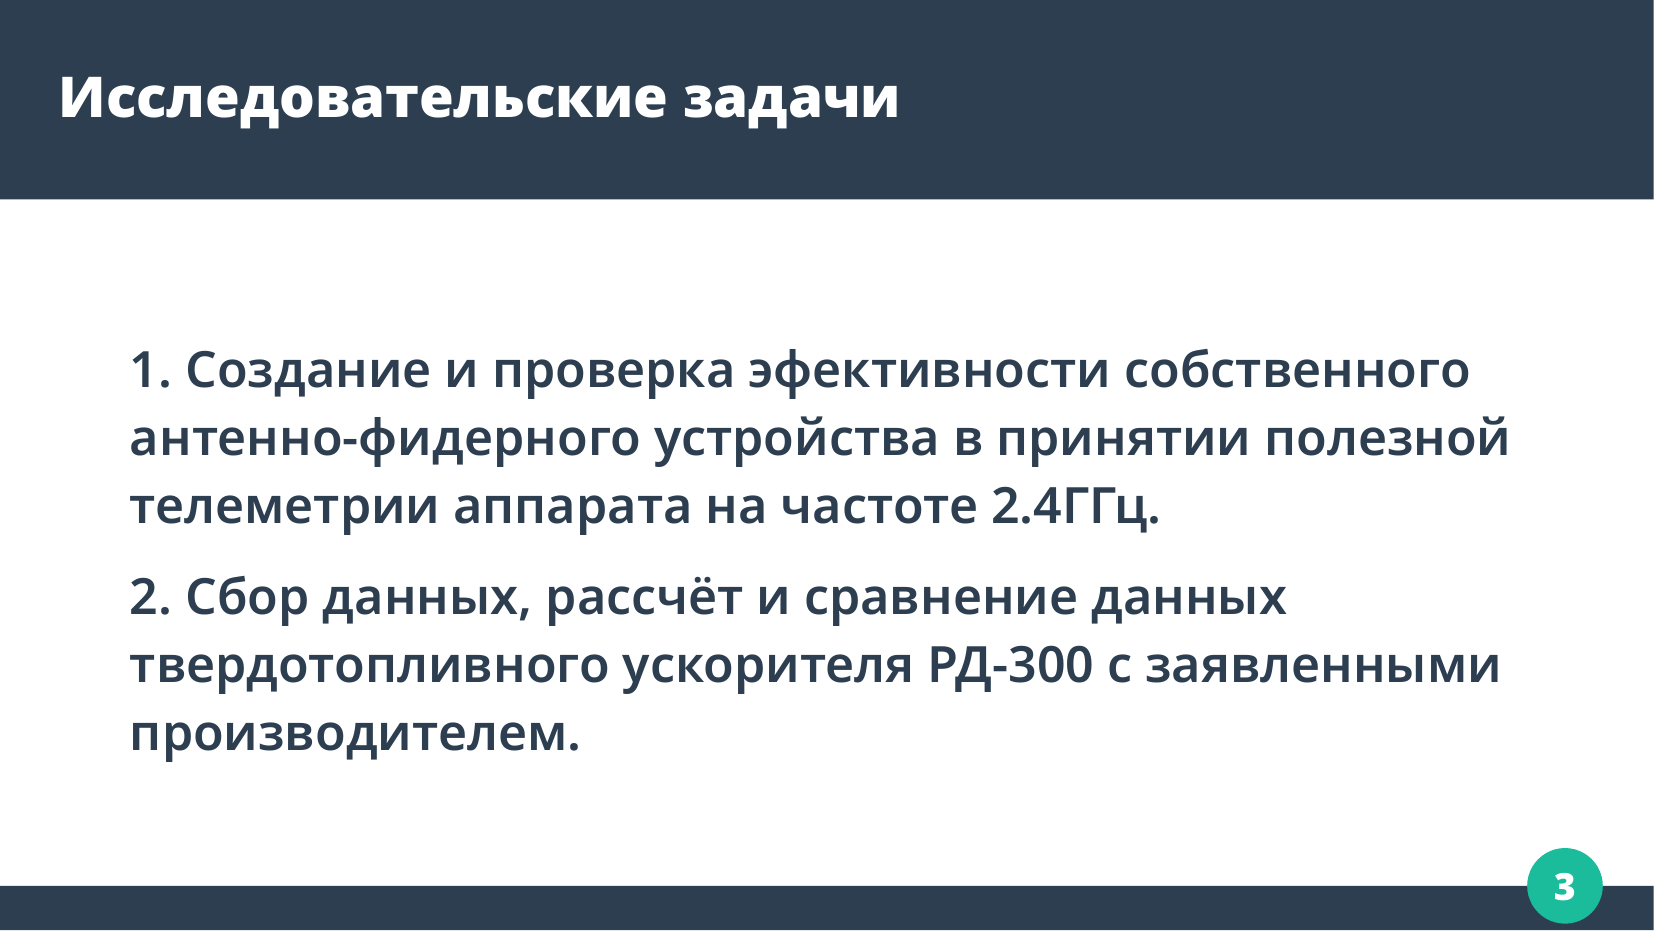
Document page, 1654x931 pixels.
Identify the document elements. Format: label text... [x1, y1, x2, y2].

list 1. Создание и проверка эфективности собственного антенно-фидерного устройства в принятии полезной телеметрии аппарата на частоте 2.4ГГц. 2. Сбор данных, рассчёт и сравнение данных твердотопливного ускорителя РД-300 с заявленными производителем. [59, 243, 1595, 864]
title Исследовательские задачи [59, 37, 1595, 155]
